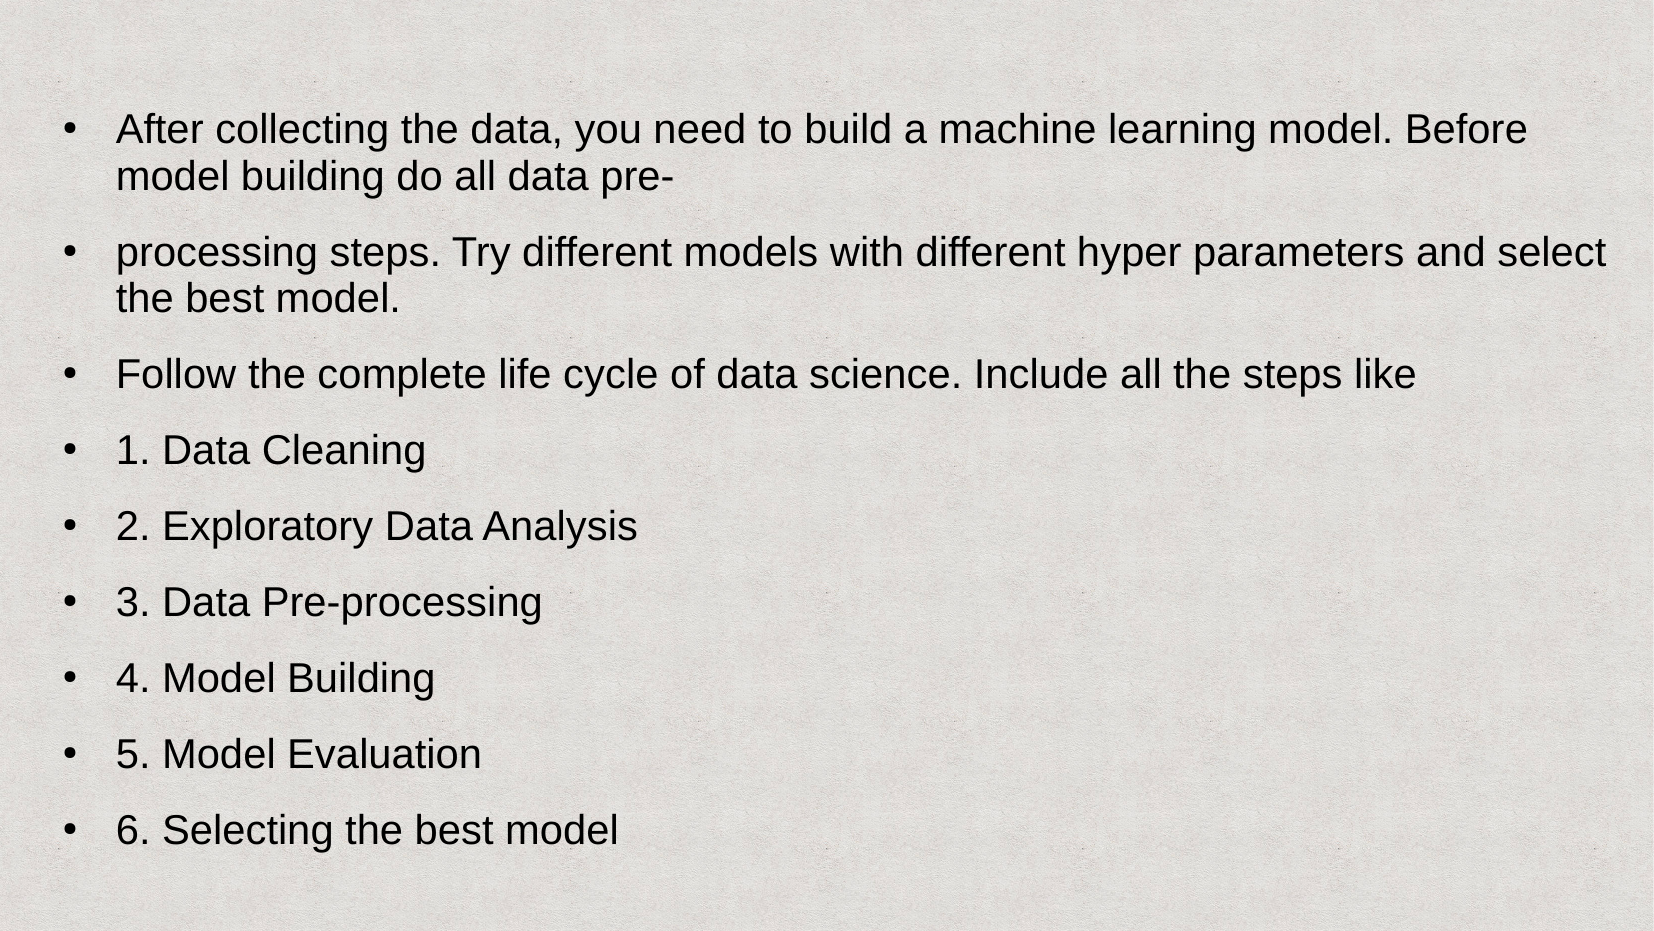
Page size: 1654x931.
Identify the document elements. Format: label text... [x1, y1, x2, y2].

picture [0, 0, 1654, 931]
list After collecting the data, you need to build a machine learning model. Before model building do all data pre- processing steps. Try different models with different hyper parameters and select the best model. Follow the complete life cycle of data science. Include all the steps like 1. Data Cleaning 2. Exploratory Data Analysis 3. Data Pre-processing 4. Model Building 5. Model Evaluation 6. Selecting the best model [45, 30, 1636, 901]
